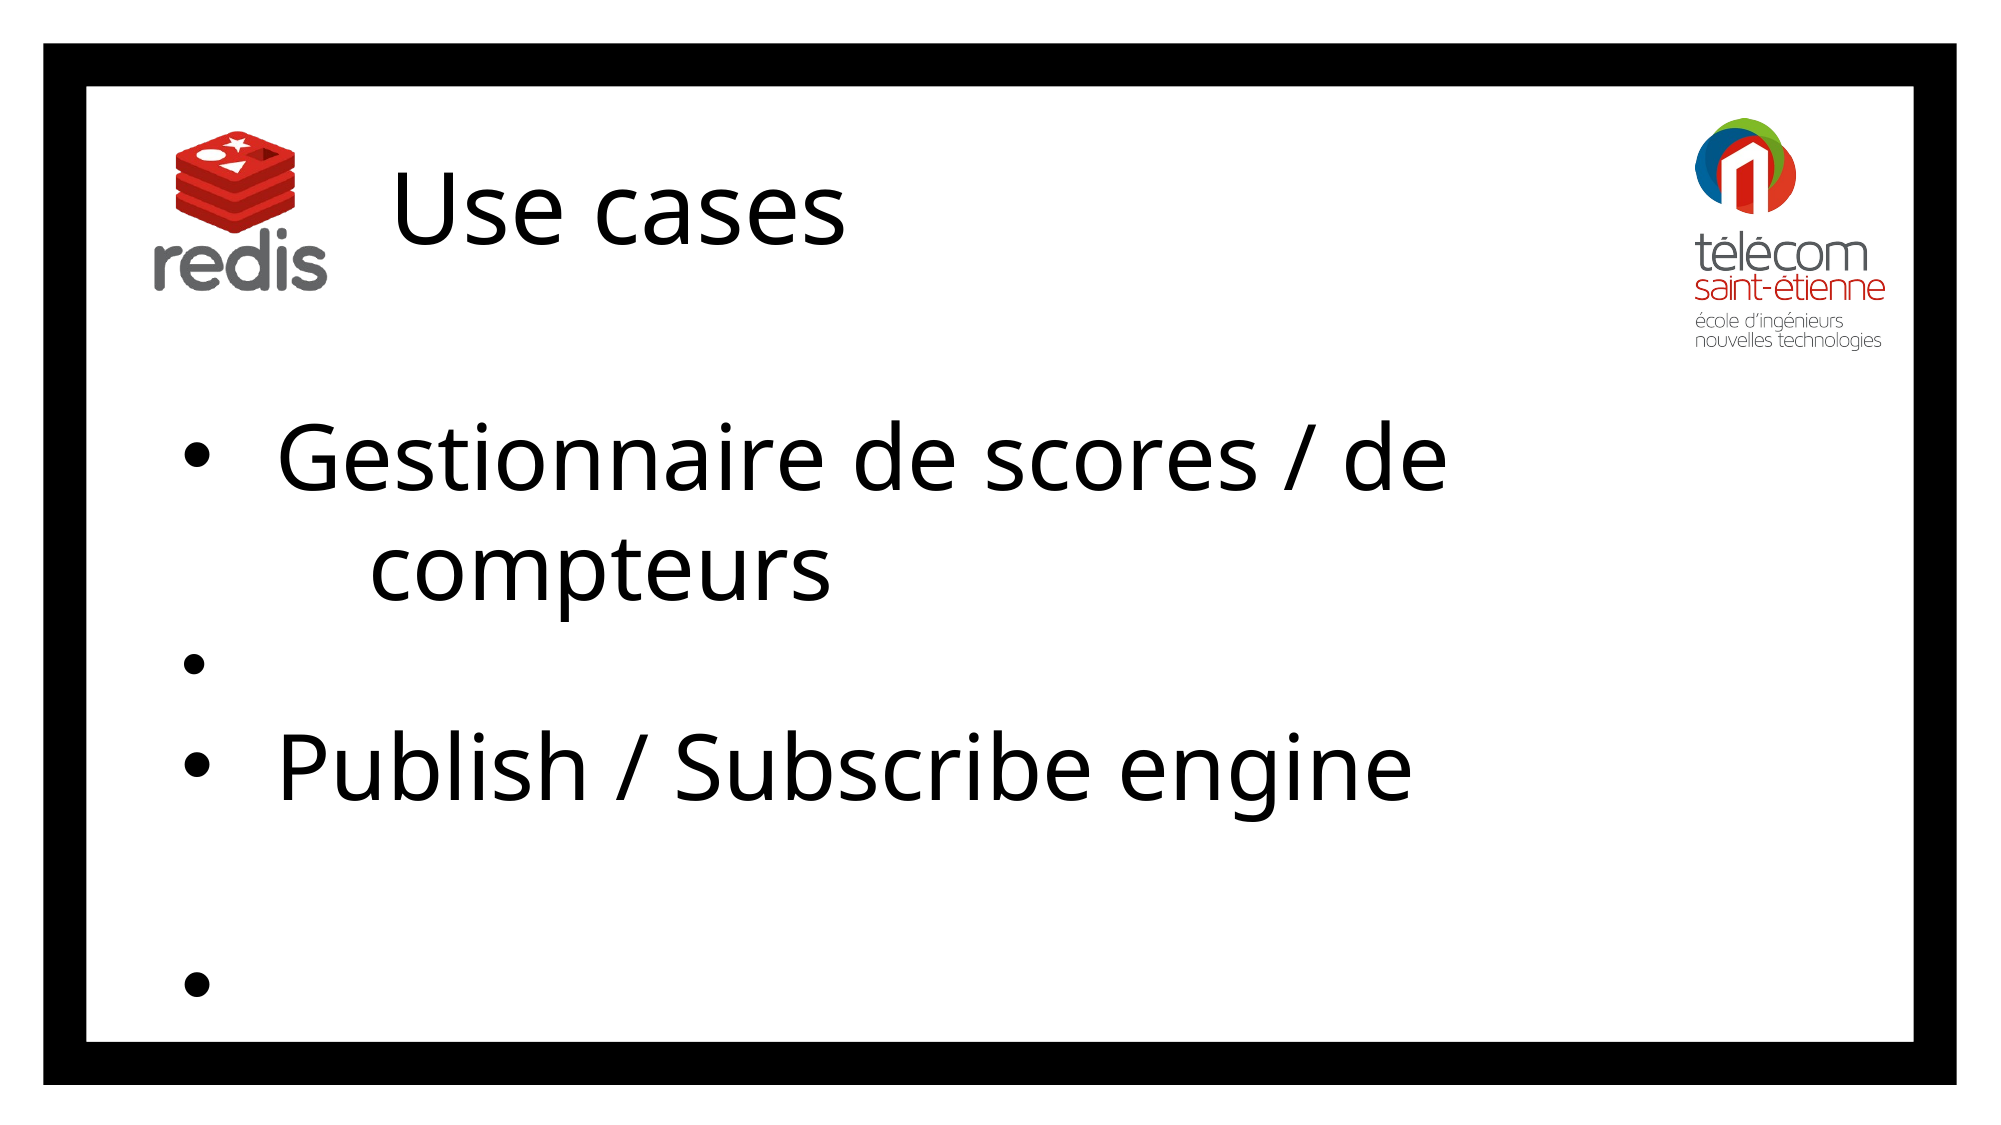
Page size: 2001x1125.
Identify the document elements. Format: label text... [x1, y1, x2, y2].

text_box Gestionnaire de scores / de compteurs Publish / Subscribe engine [166, 391, 1849, 1099]
picture [1715, 134, 1730, 138]
picture [129, 116, 351, 304]
picture [1695, 118, 1885, 351]
title Use cases [369, 138, 1849, 304]
